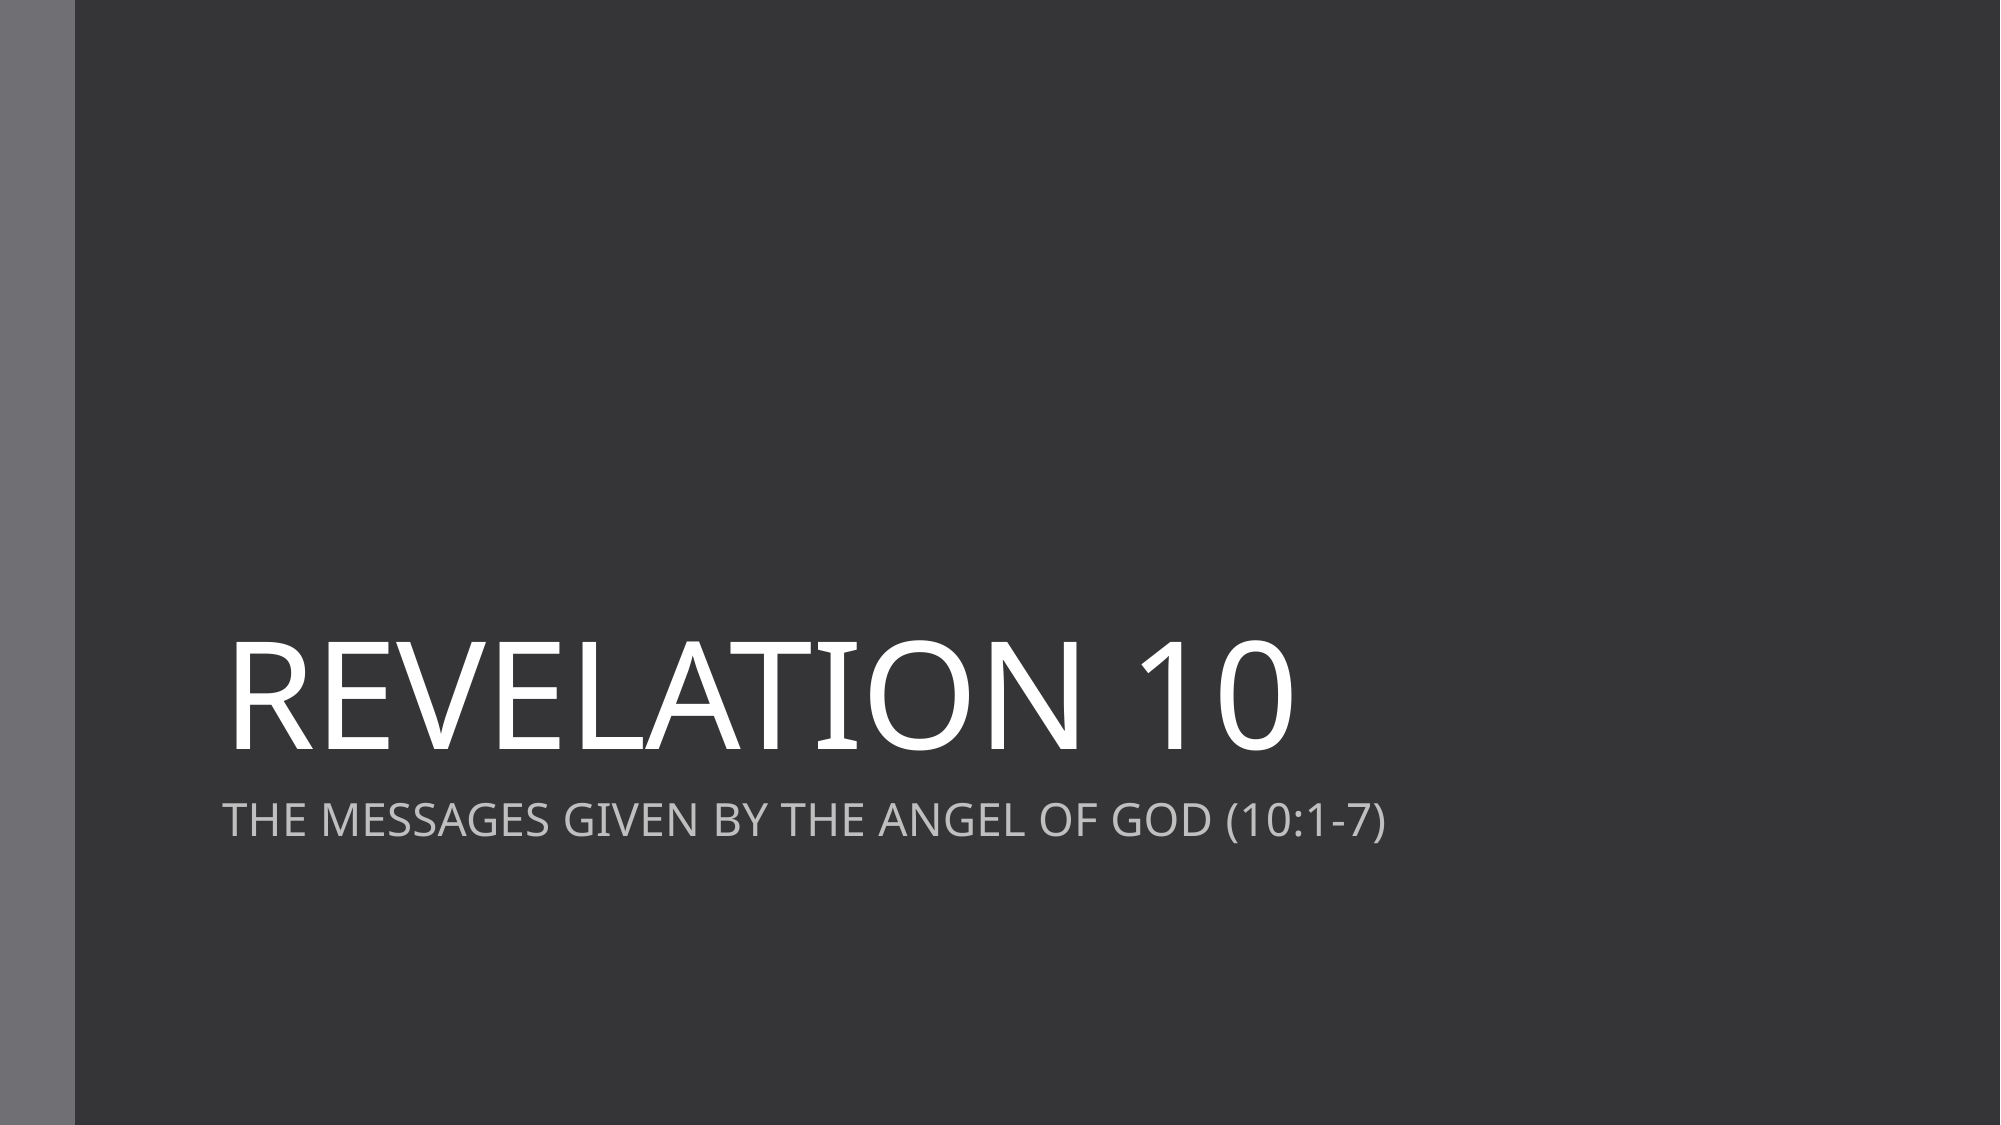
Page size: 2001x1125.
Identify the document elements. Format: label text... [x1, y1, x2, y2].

title REVELATION 10 [206, 124, 1752, 787]
subtitle THE MESSAGES GIVEN BY THE ANGEL OF GOD (10:1-7) [206, 787, 1752, 1066]
